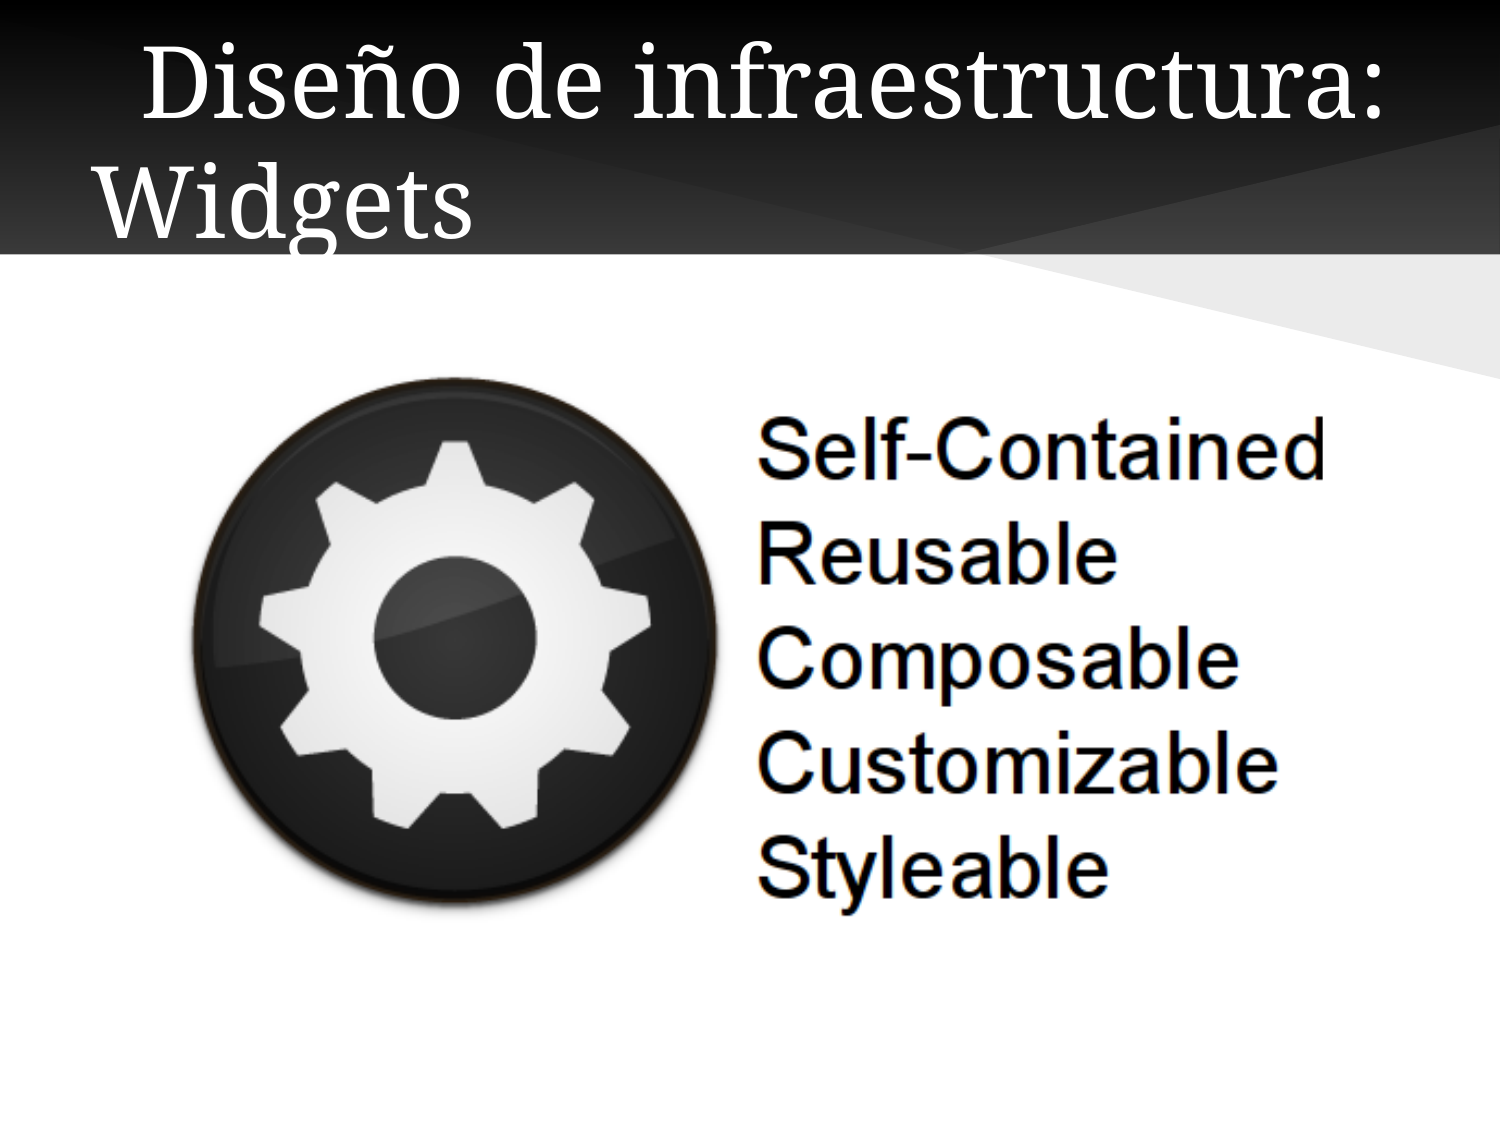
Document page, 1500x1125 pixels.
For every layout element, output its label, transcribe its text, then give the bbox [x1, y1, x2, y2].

text_box [177, 367, 1323, 925]
title Diseño de infraestructura: Widgets [75, 45, 1425, 233]
